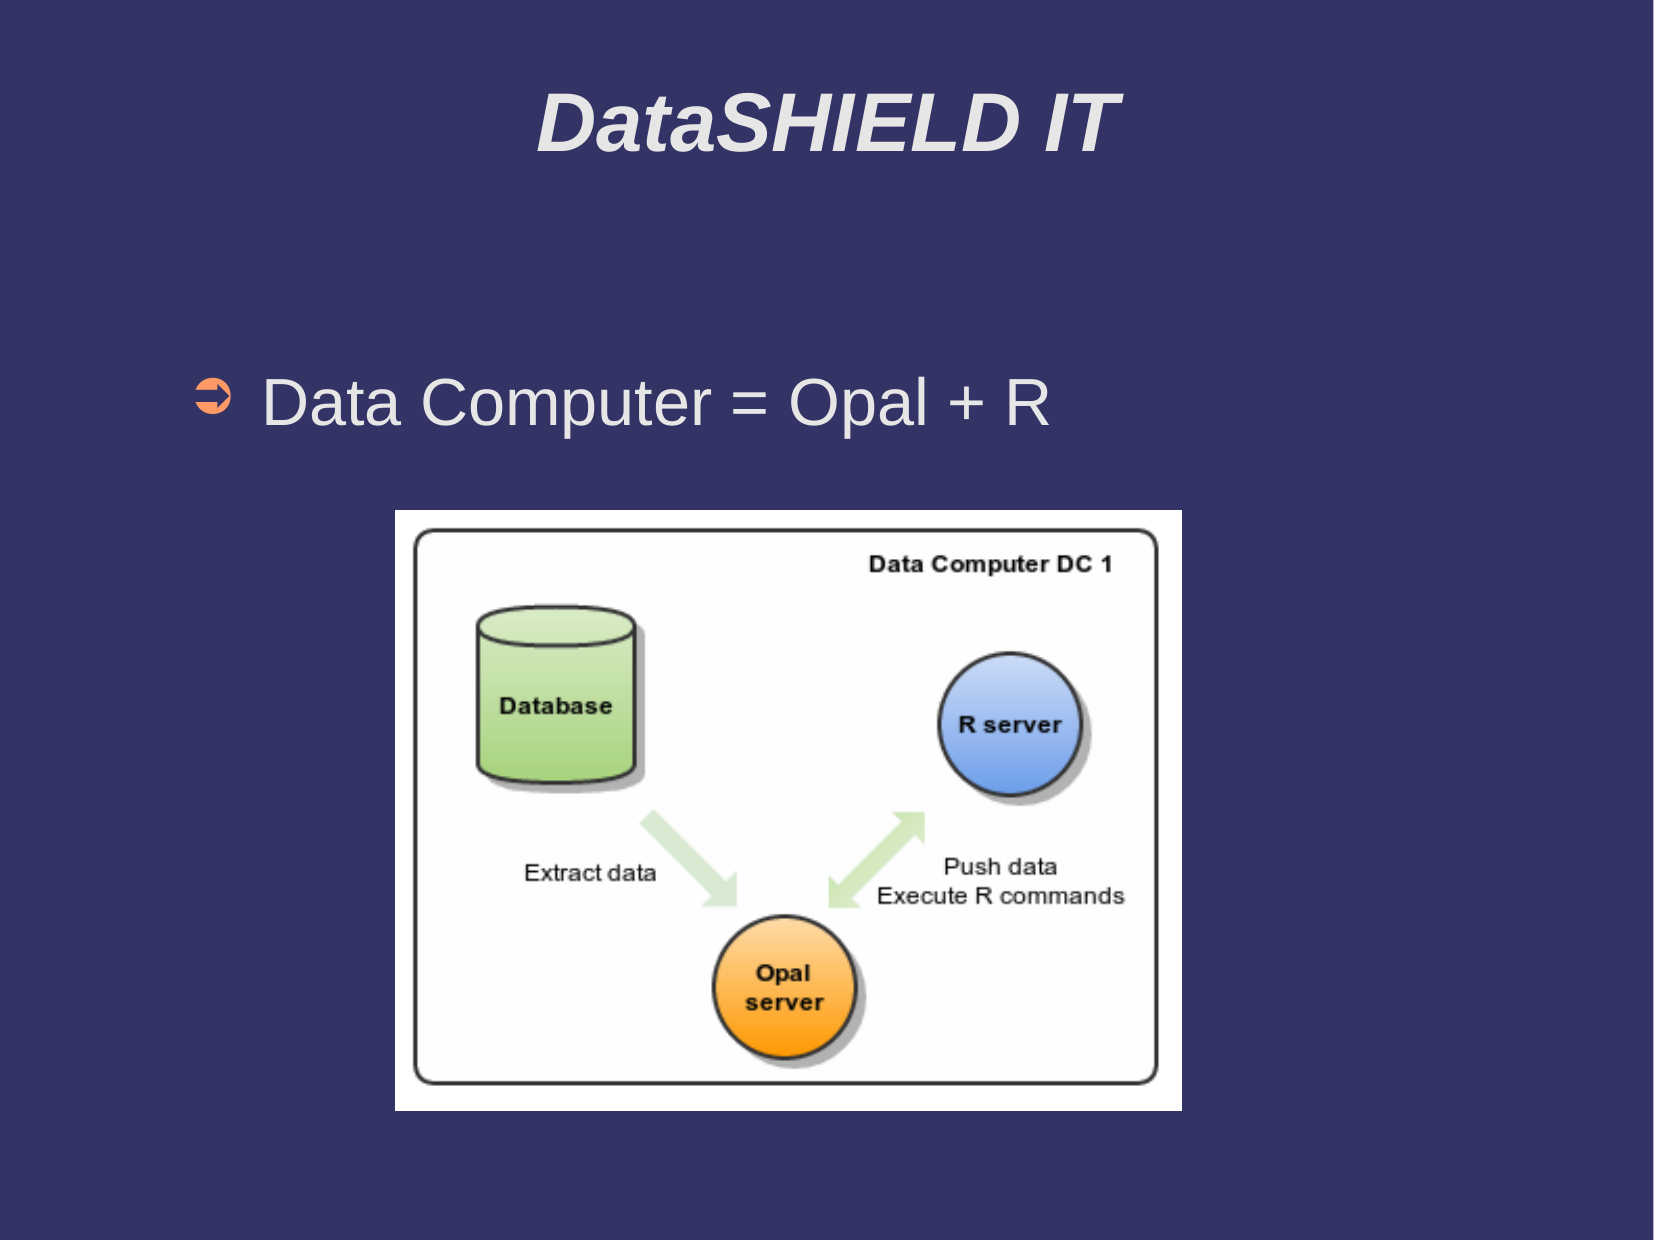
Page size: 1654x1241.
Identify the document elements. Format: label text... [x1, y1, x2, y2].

list Data Computer = Opal + R [178, 364, 1570, 1147]
picture [395, 510, 1182, 1111]
title DataSHIELD IT [121, 19, 1534, 227]
